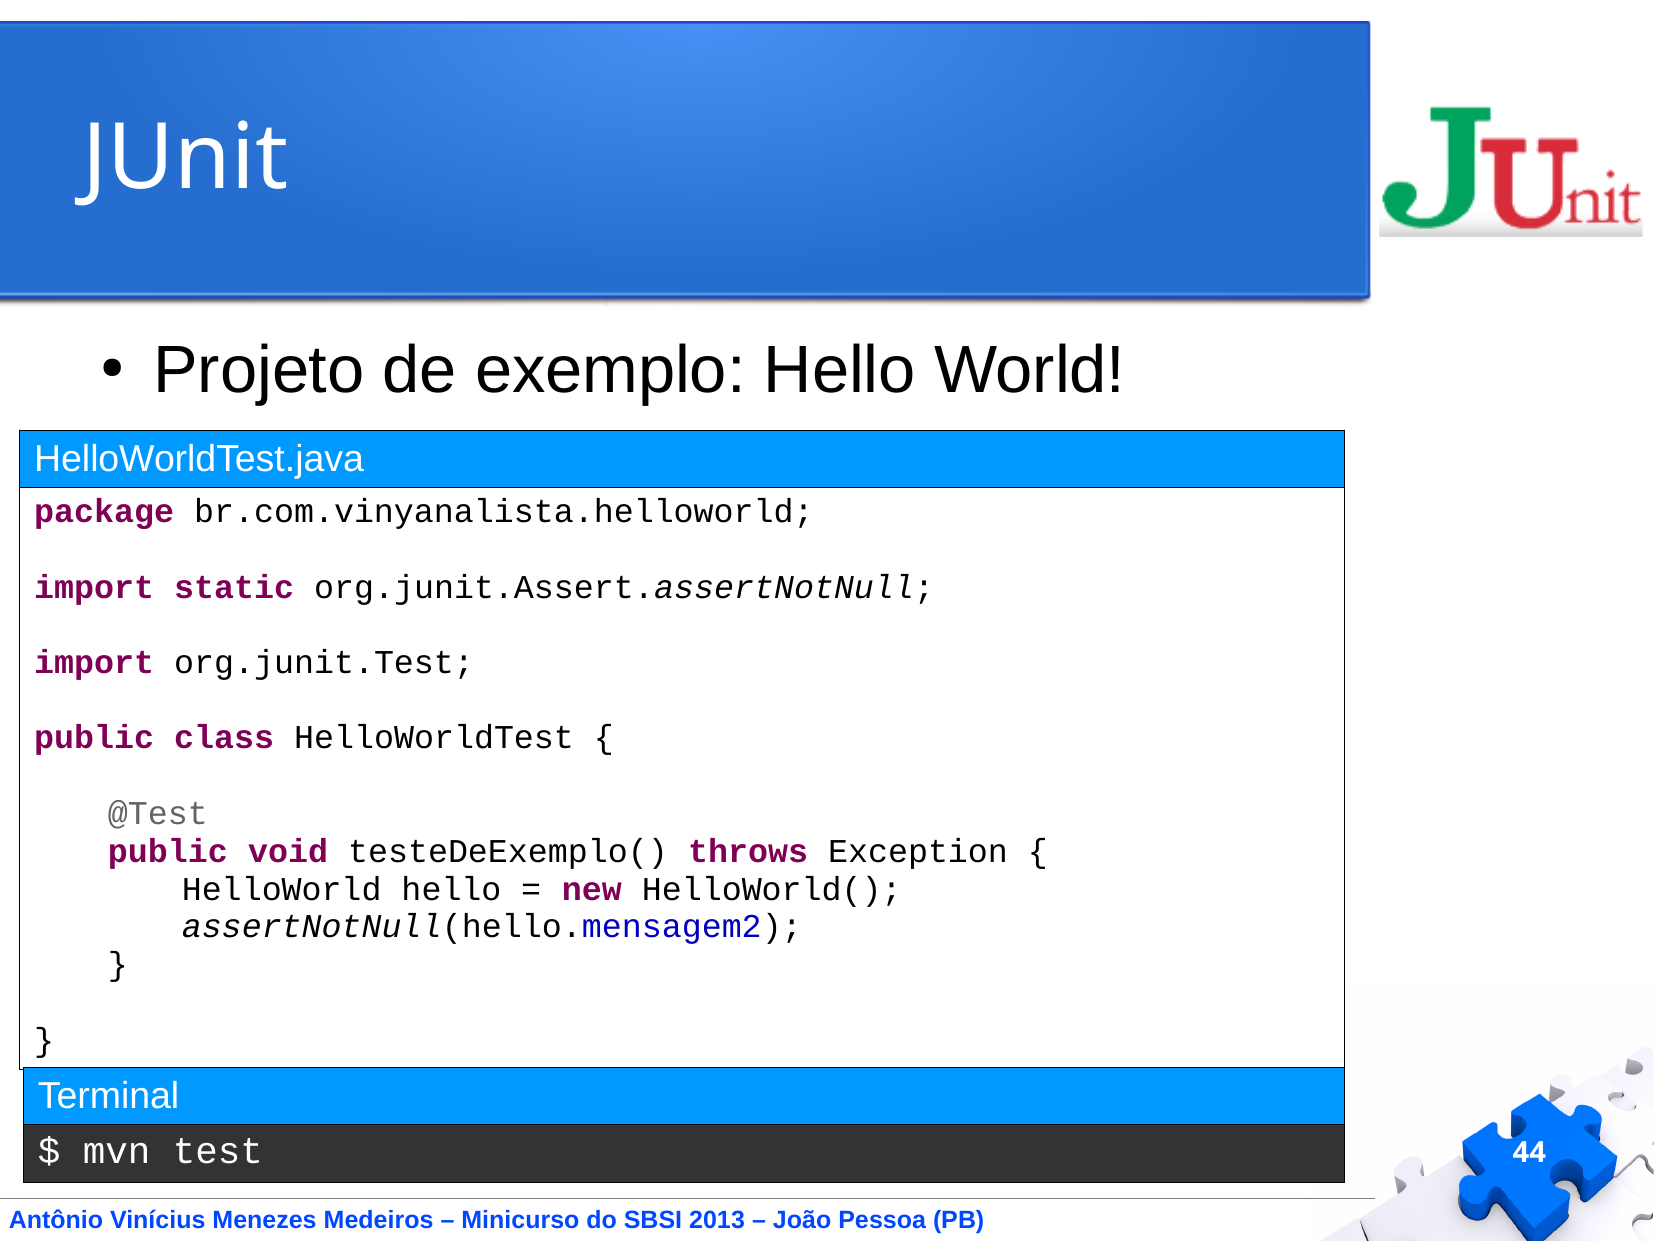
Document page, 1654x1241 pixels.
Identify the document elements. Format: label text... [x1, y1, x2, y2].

table_cell $ mvn test [24, 1125, 1344, 1182]
list Projeto de exemplo: Hello World! [82, 332, 1356, 532]
table_header HelloWorldTest.java [20, 431, 1344, 487]
picture [1379, 94, 1647, 237]
picture [1311, 983, 1654, 1241]
title JUnit [82, 49, 1323, 257]
picture [0, 21, 1375, 307]
table_header Terminal [24, 1068, 1344, 1124]
table_cell package br.com.vinyanalista.helloworld; import static org.junit.Assert.assertNotNull; import org.junit.Test; public class HelloWorldTest { @Test public void testeDeExemplo() throws Exception { HelloWorld hello = new HelloWorld(); assertNotNull(hello.mensagem2); } } [20, 488, 1344, 1069]
